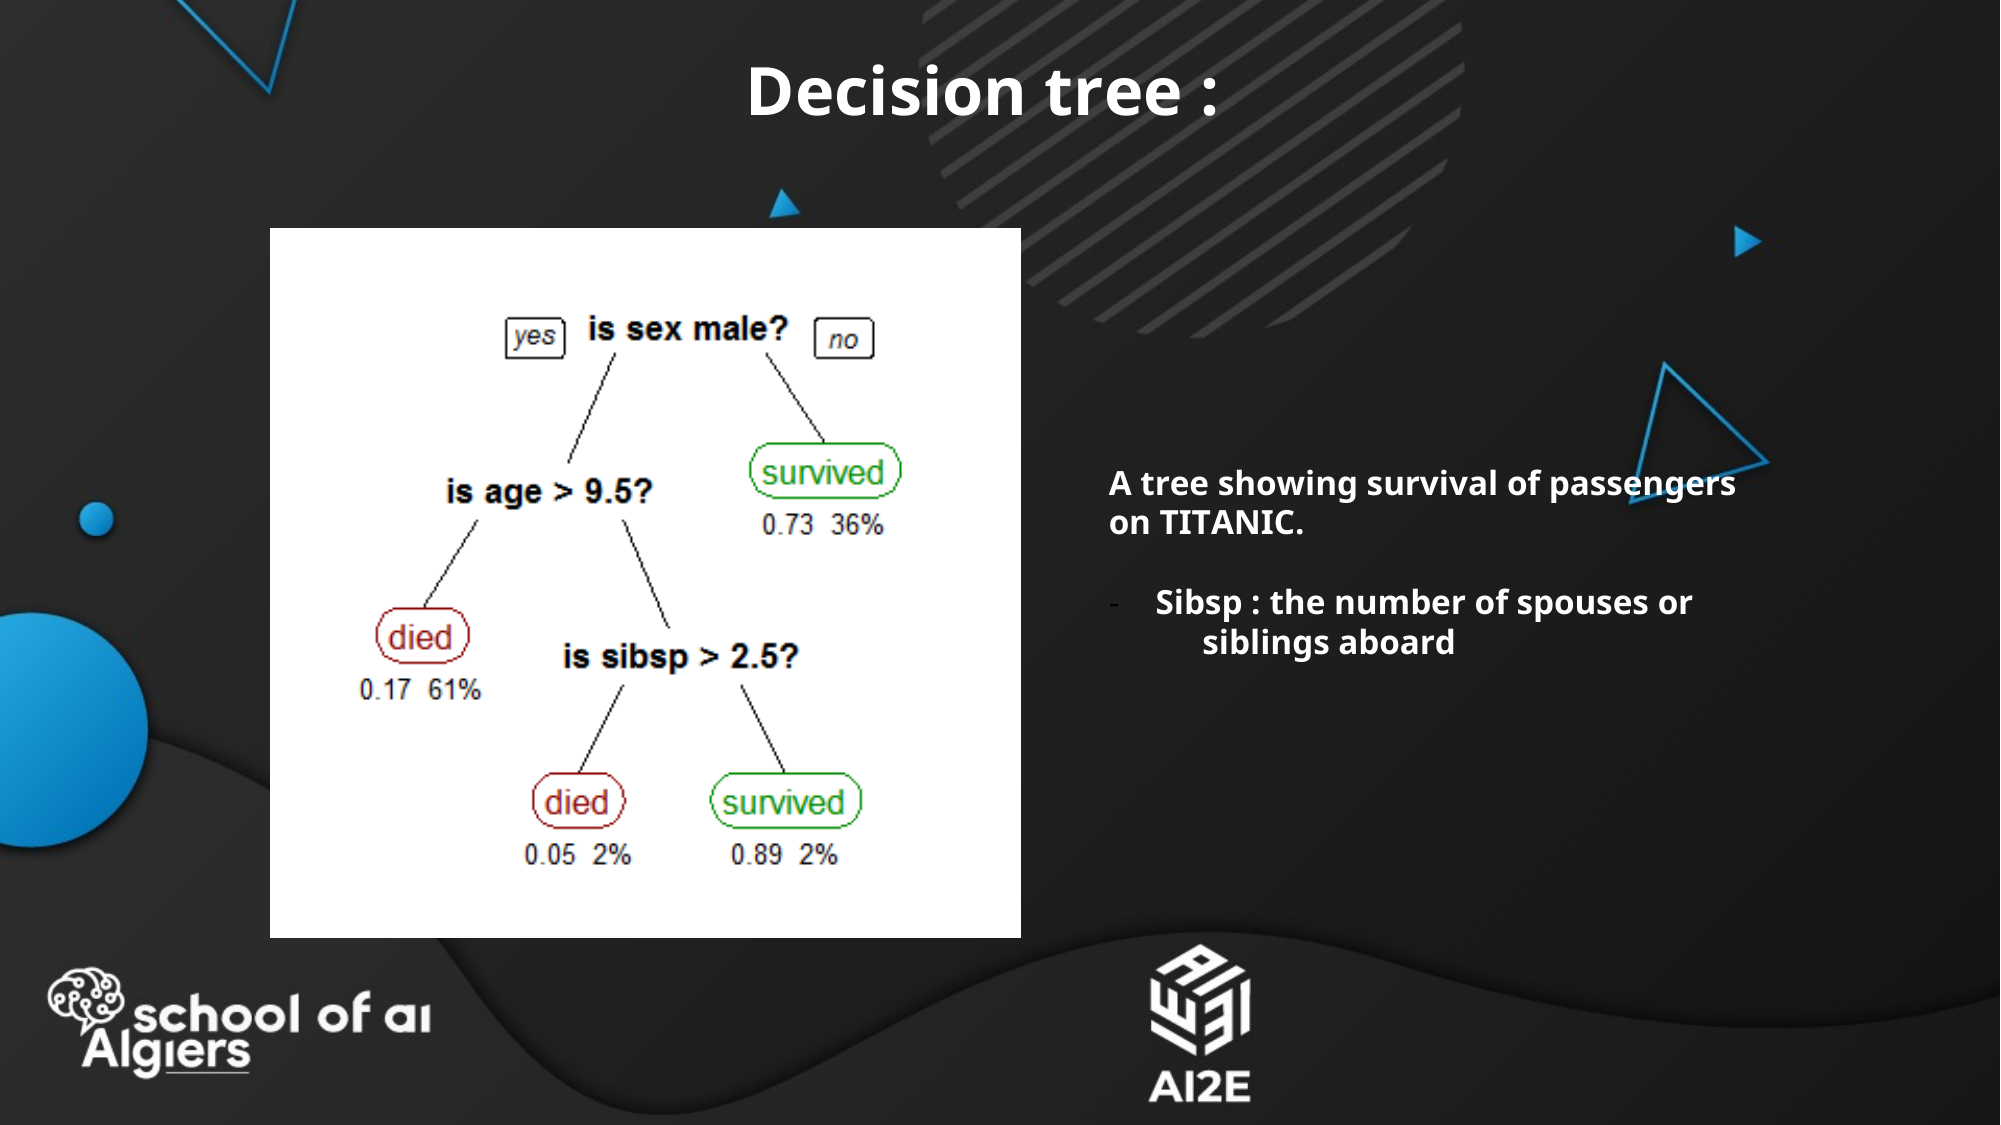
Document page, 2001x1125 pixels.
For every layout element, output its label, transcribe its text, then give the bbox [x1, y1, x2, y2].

text_box A tree showing survival of passengers on TITANIC. Sibsp : the number of spouses or siblings aboard [1093, 454, 1759, 712]
picture [0, 0, 2000, 1125]
picture [127, 693, 134, 703]
title Decision tree : [48, 41, 1918, 130]
